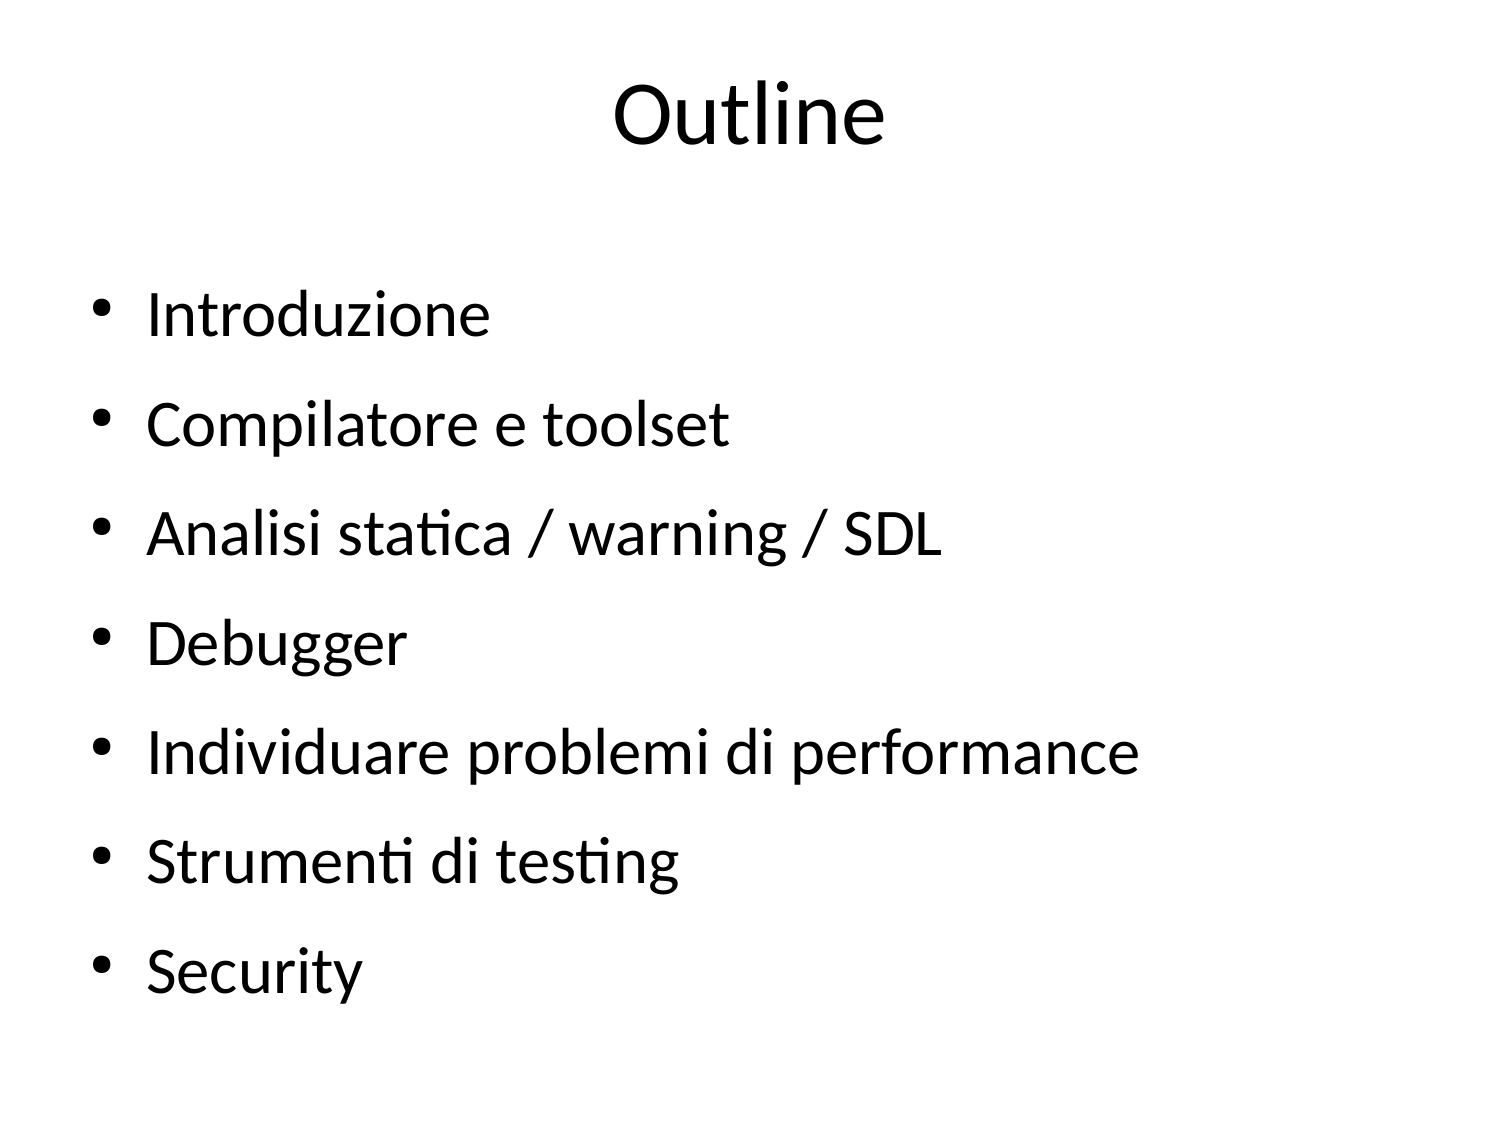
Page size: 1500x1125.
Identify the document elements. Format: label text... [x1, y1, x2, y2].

list Introduzione Compilatore e toolset Analisi statica / warning / SDL Debugger Individuare problemi di performance Strumenti di testing Security [75, 262, 1425, 1005]
title Outline [75, 45, 1425, 233]
